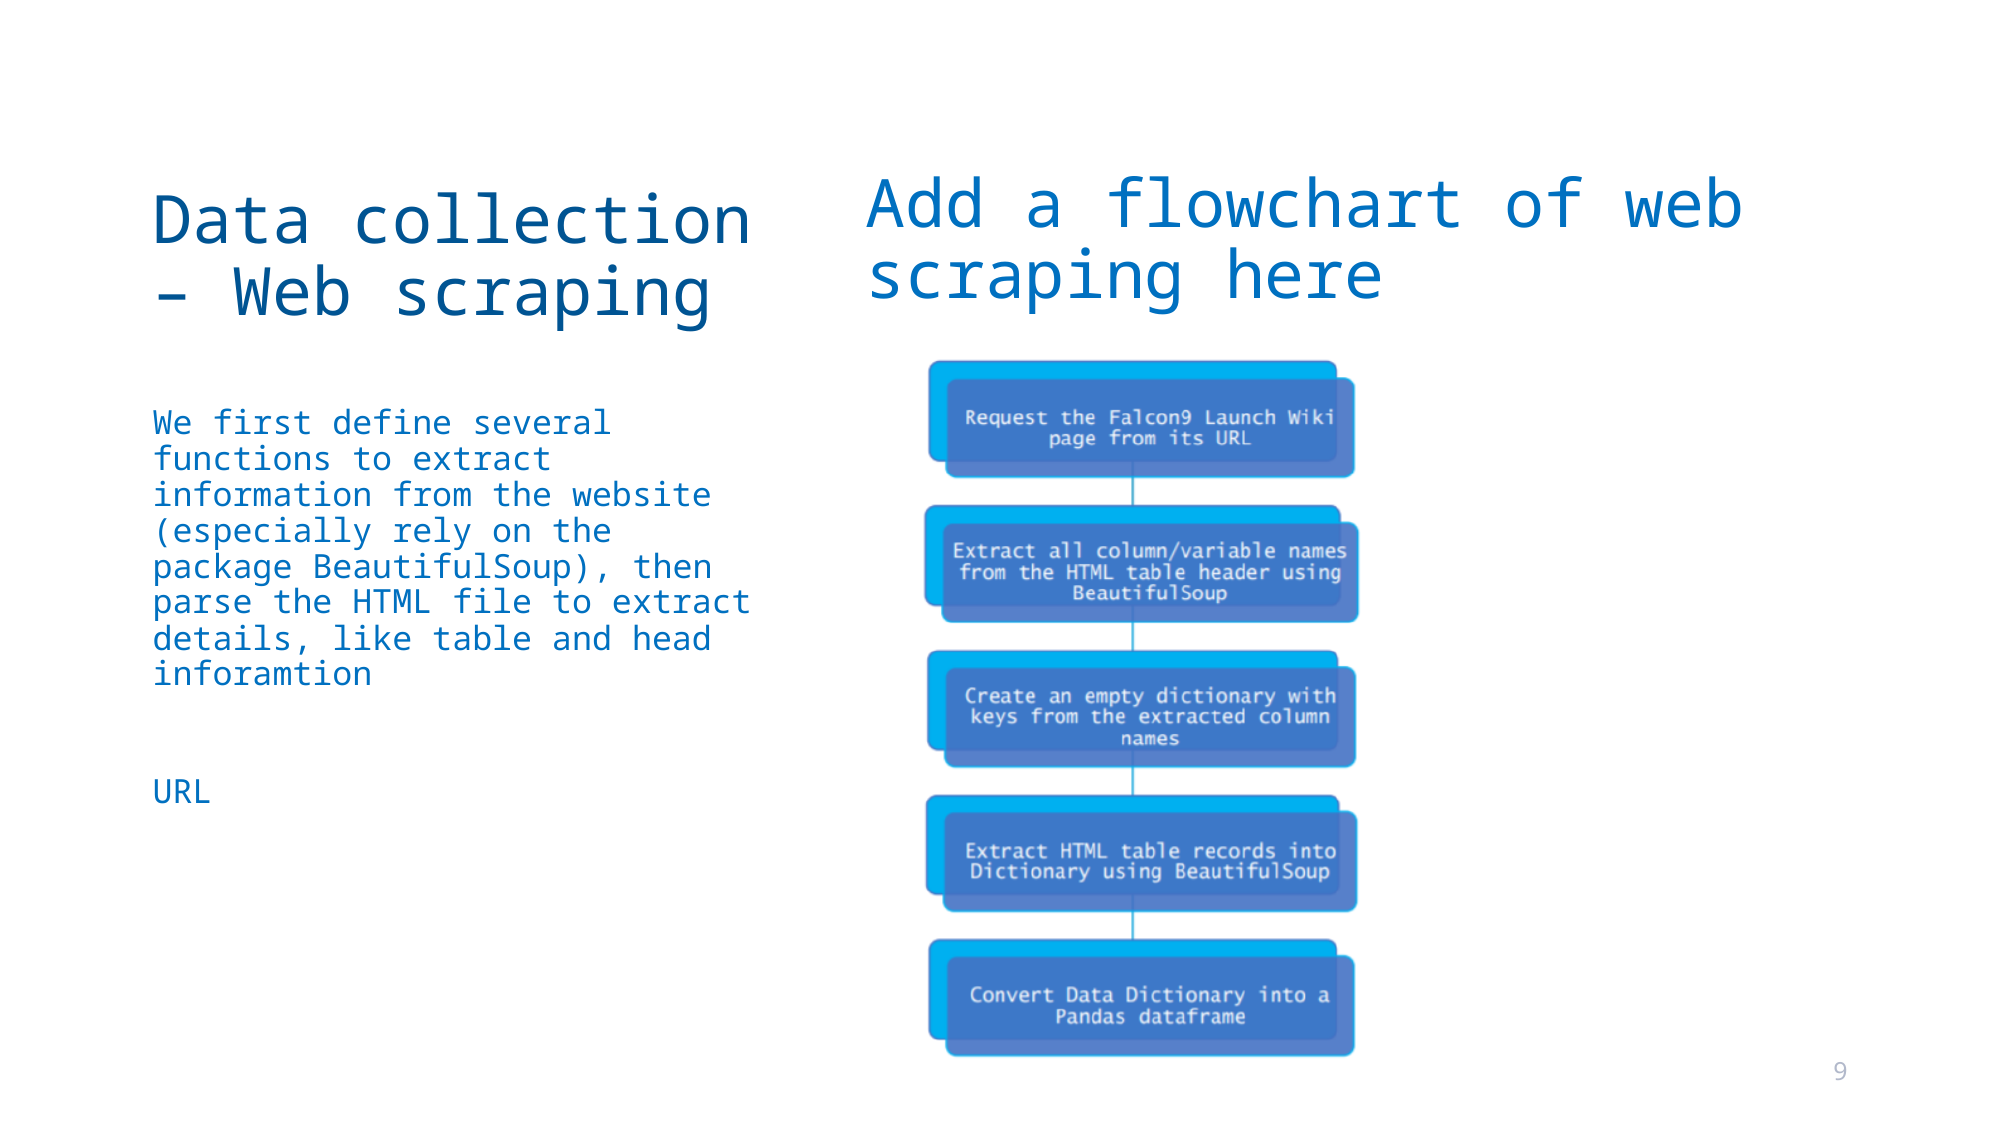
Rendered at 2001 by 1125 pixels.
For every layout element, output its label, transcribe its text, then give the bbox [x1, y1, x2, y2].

title Data collection – Web scraping [137, 75, 783, 337]
list We first define several functions to extract information from the website (especially rely on the package BeautifulSoup), then parse the HTML file to extract details, like table and head inforamtion URL [137, 337, 783, 963]
slide_number 41 [1412, 1042, 1863, 1103]
picture [909, 354, 1367, 1069]
list Add a flowchart of web scraping here [850, 161, 1863, 962]
